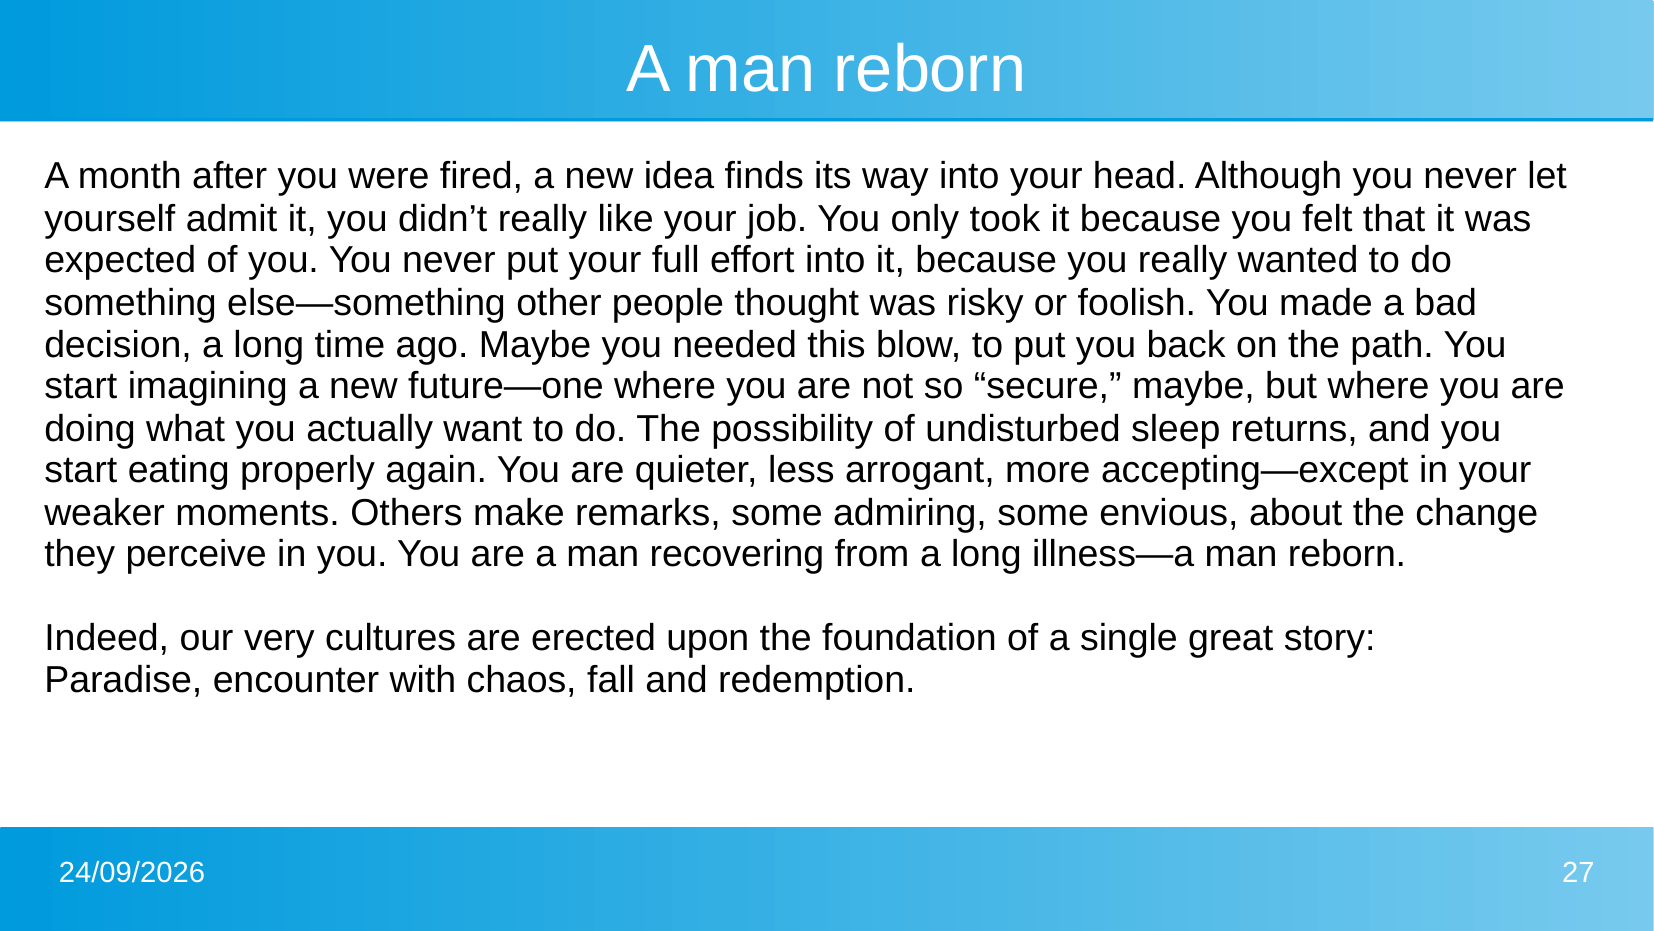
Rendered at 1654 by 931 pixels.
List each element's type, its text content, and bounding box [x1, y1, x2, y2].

title A man reborn [59, 29, 1595, 108]
text_box A month after you were fired, a new idea finds its way into your head. Although you never let yourself admit it, you didn’t really like your job. You only took it because you felt that it was expected of you. You never put your full effort into it, because you really wanted to do something else—something other people thought was risky or foolish. You made a bad decision, a long time ago. Maybe you needed this blow, to put you back on the path. You start imagining a new future—one where you are not so “secure,” maybe, but where you are doing what you actually want to do. The possibility of undisturbed sleep returns, and you start eating properly again. You are quieter, less arrogant, more accepting—except in your weaker moments. Others make remarks, some admiring, some envious, about the change they perceive in you. You are a man recovering from a long illness—a man reborn. Indeed, our very cultures are erected upon the foundation of a single great story: Paradise, encounter with chaos, fall and redemption. [29, 147, 1595, 709]
